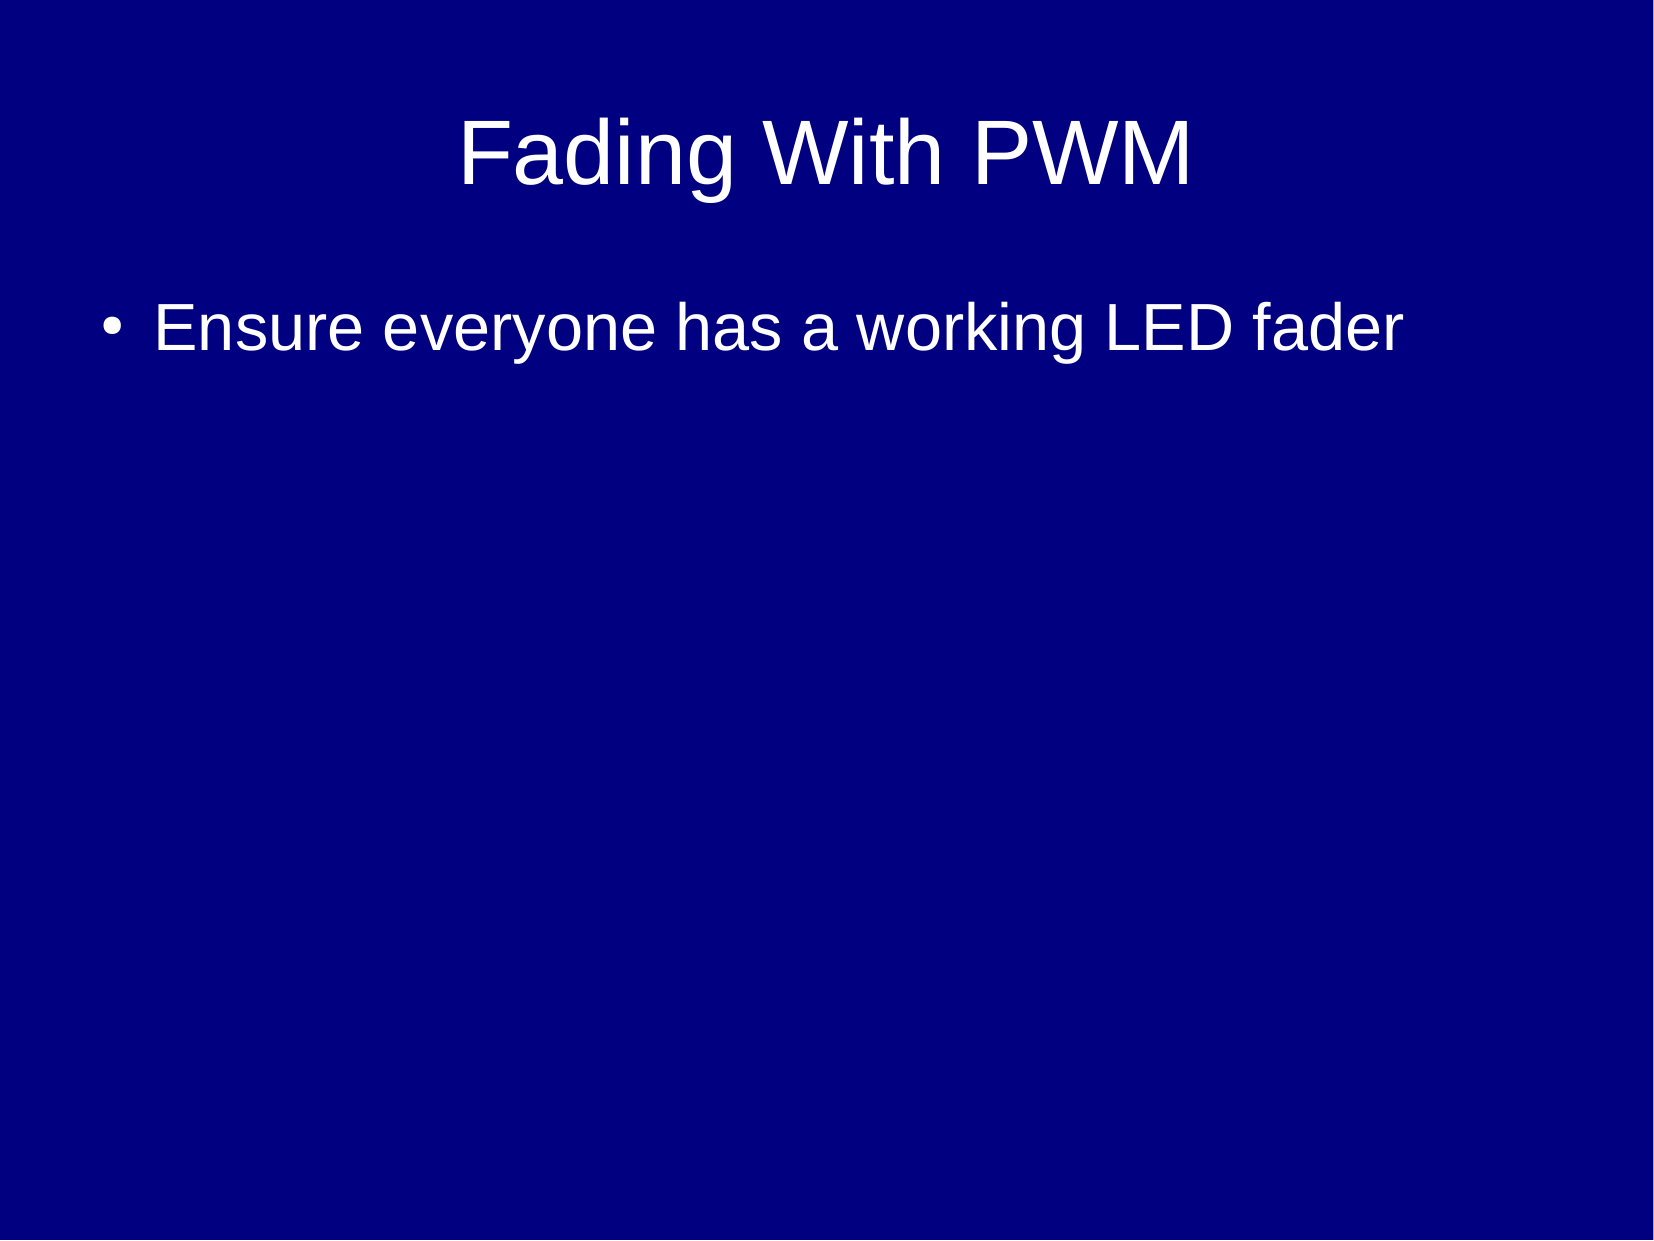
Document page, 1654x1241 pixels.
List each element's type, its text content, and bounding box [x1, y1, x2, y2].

list Ensure everyone has a working LED fader [82, 290, 1571, 1109]
title Fading With PWM [82, 49, 1571, 257]
